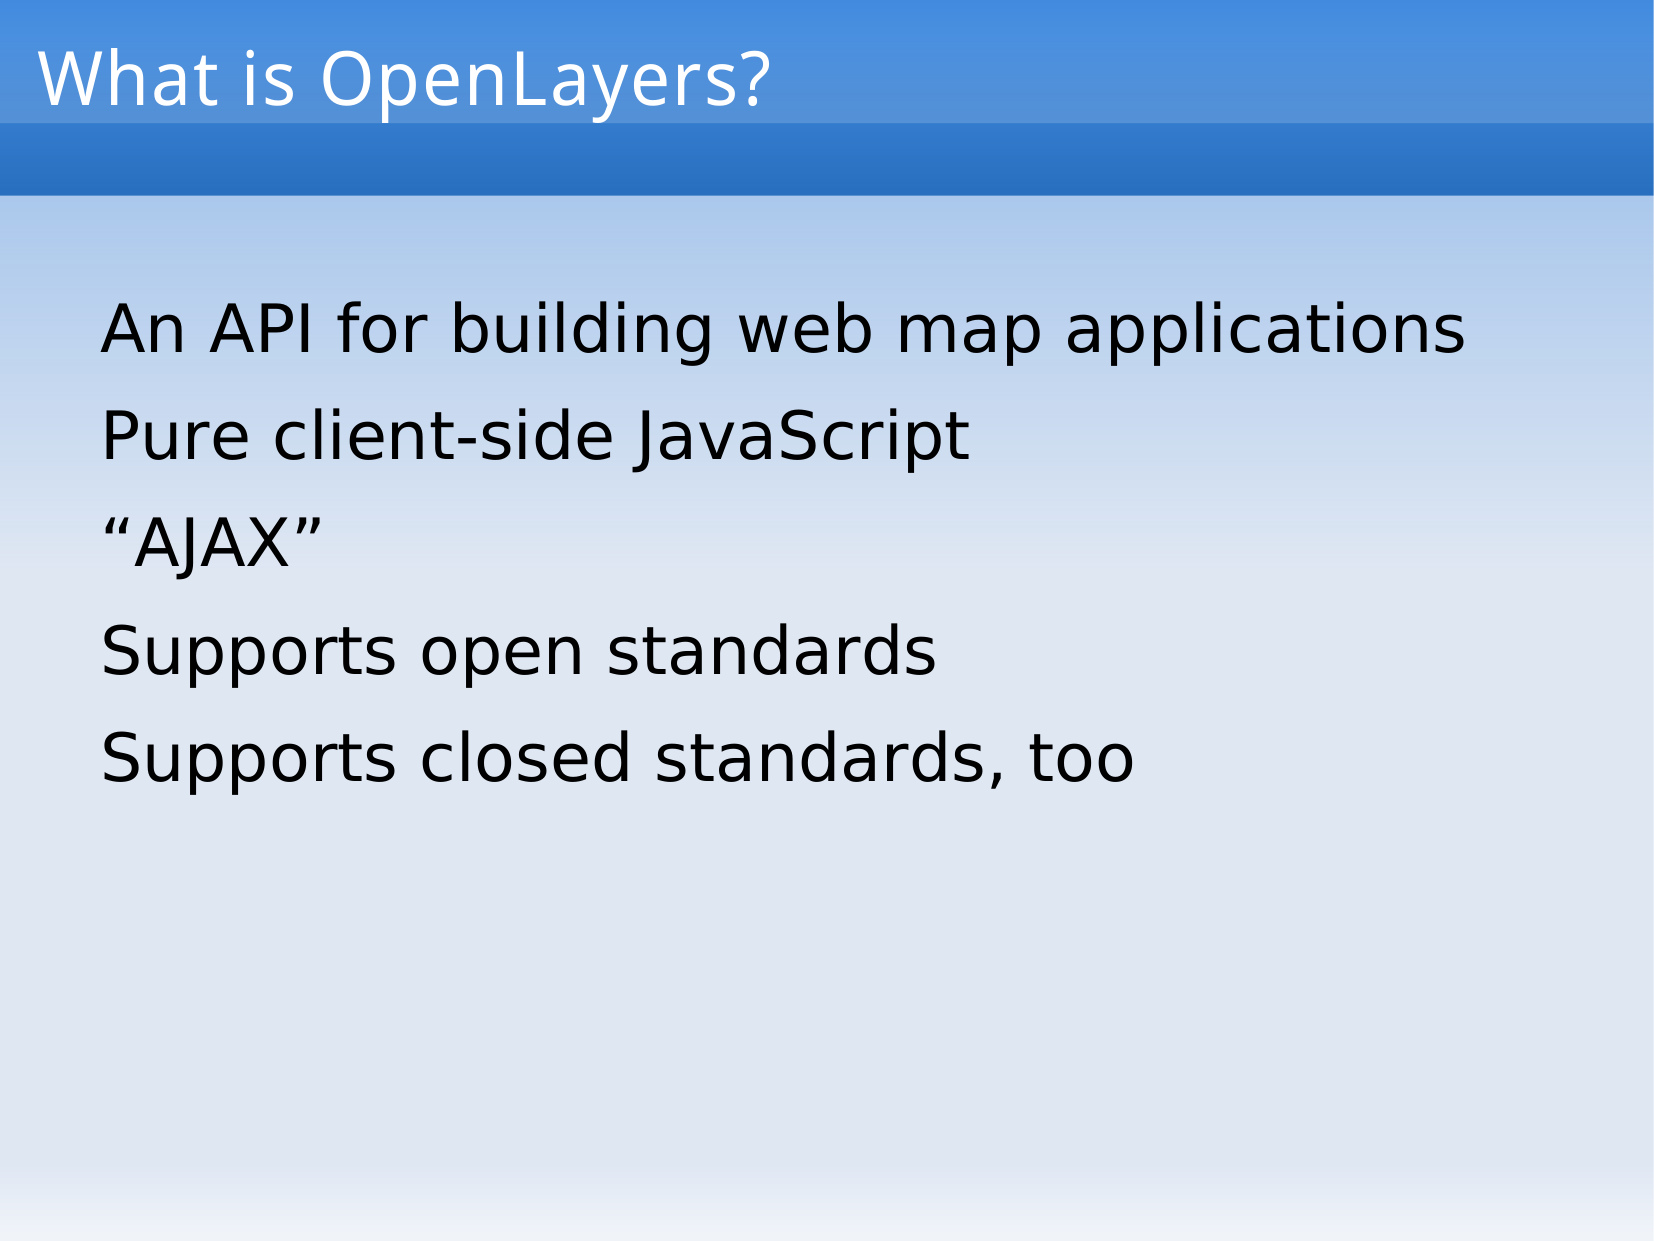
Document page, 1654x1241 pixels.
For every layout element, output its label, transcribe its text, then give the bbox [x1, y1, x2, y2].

picture [0, 0, 1654, 1241]
title What is OpenLayers? [37, 2, 1463, 151]
list An API for building web map applications Pure client-side JavaScript “AJAX” Supports open standards Supports closed standards, too [82, 290, 1571, 1109]
